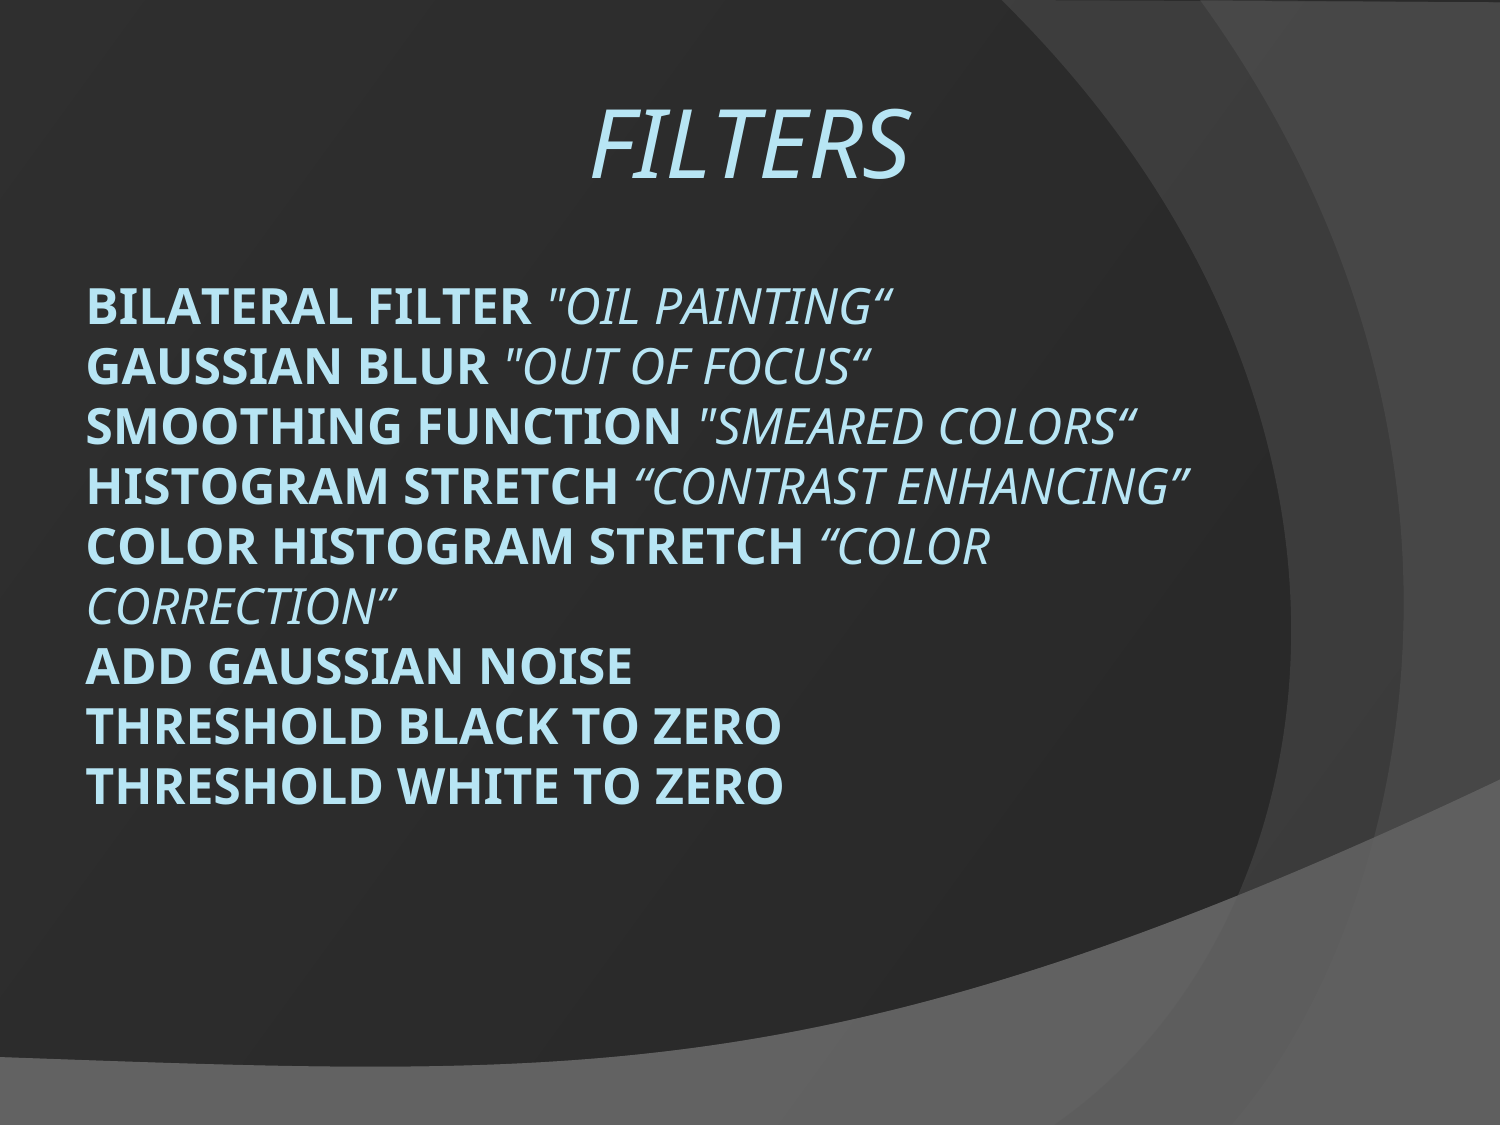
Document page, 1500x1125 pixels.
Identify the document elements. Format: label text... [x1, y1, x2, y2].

title Bilateral Filter "Oil painting“ Gaussian Blur "Out of focus“ Smoothing Function "Smeared colors“ Histogram Stretch “Contrast Enhancing” Color Histogram Stretch “Color Correction” Add Gaussian Noise Threshold Black to Zero Threshold White to Zero [70, 200, 1276, 926]
text_box Filters [112, 67, 1388, 201]
